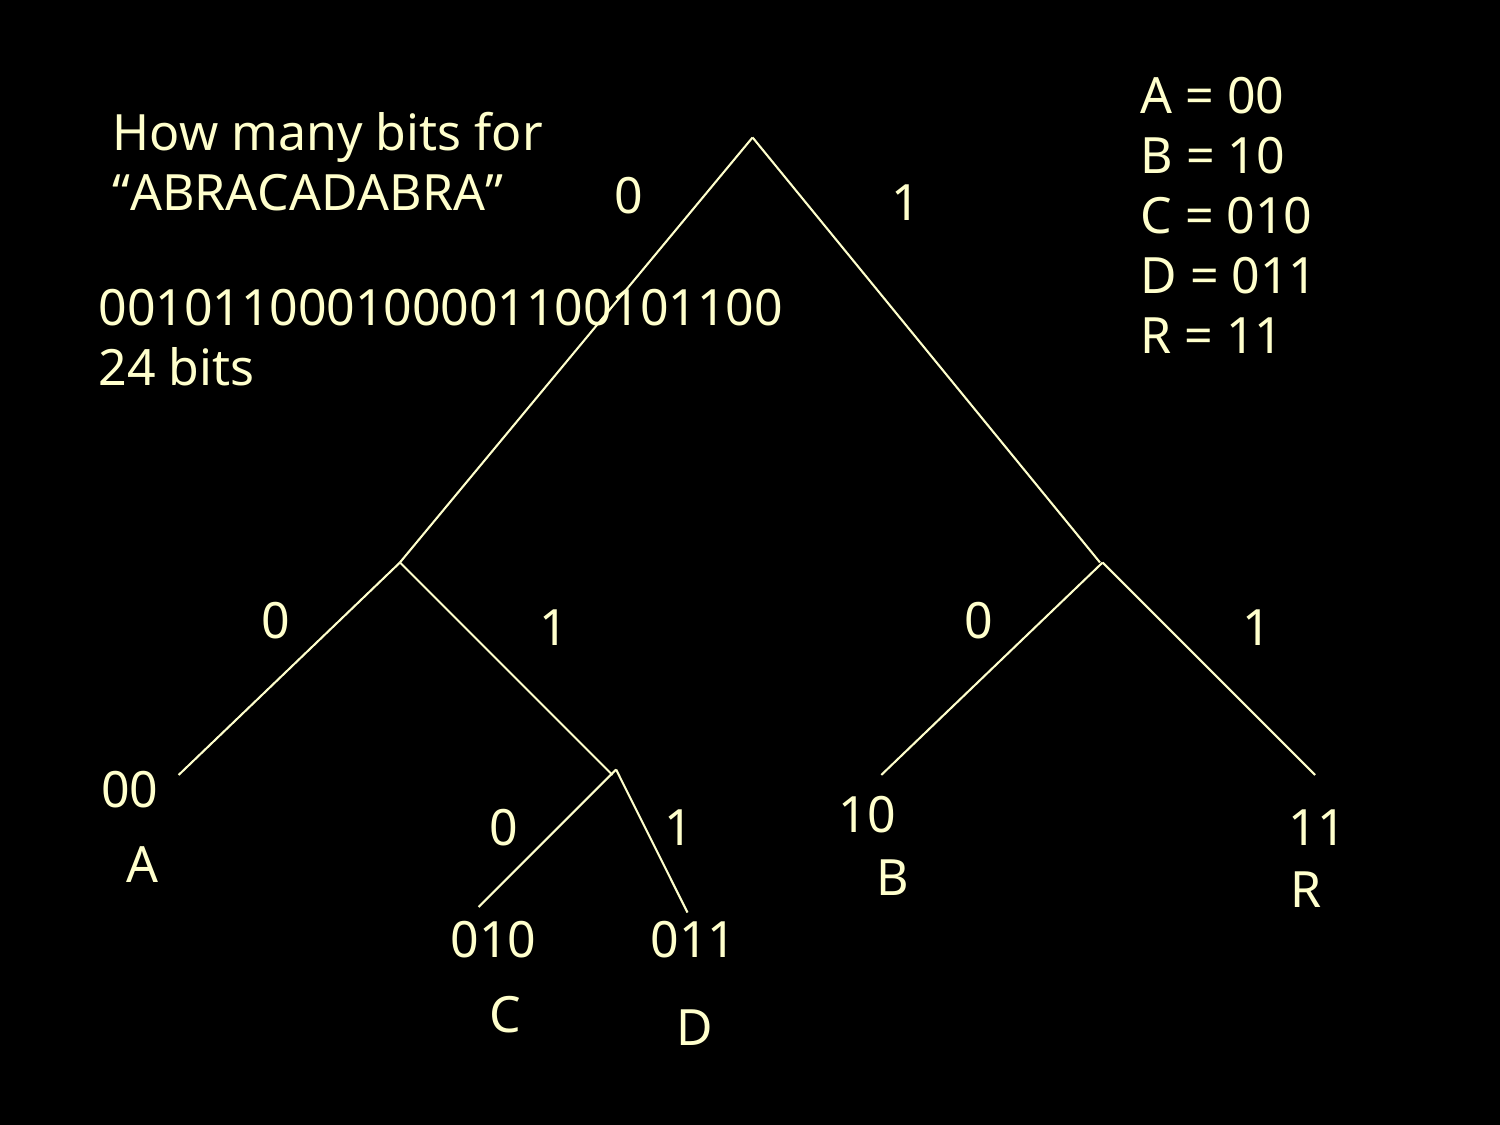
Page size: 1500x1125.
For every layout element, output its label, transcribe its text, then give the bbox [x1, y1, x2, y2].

text_box C [474, 974, 536, 1051]
text_box 0 [599, 155, 658, 231]
text_box B [861, 837, 924, 913]
text_box 011 [636, 899, 752, 976]
text_box 0 [474, 787, 533, 863]
text_box 1 [877, 162, 936, 238]
text_box R [1275, 849, 1336, 926]
text_box 00 [86, 749, 174, 826]
text_box 11 [1274, 787, 1361, 863]
text_box 0 [247, 580, 306, 656]
text_box 10 [824, 774, 911, 851]
text_box 0 [949, 580, 1008, 656]
text_box 010 [436, 899, 552, 976]
text_box 001011000100001100101100 24 bits [83, 267, 798, 404]
text_box 1 [524, 587, 583, 663]
text_box D [661, 987, 728, 1063]
text_box How many bits for “ABRACADABRA” [97, 92, 558, 229]
text_box A [111, 824, 174, 901]
text_box 1 [1227, 587, 1286, 663]
text_box A = 00 B = 10 C = 010 D = 011 R = 11 [1126, 55, 1333, 371]
text_box 1 [649, 787, 708, 863]
